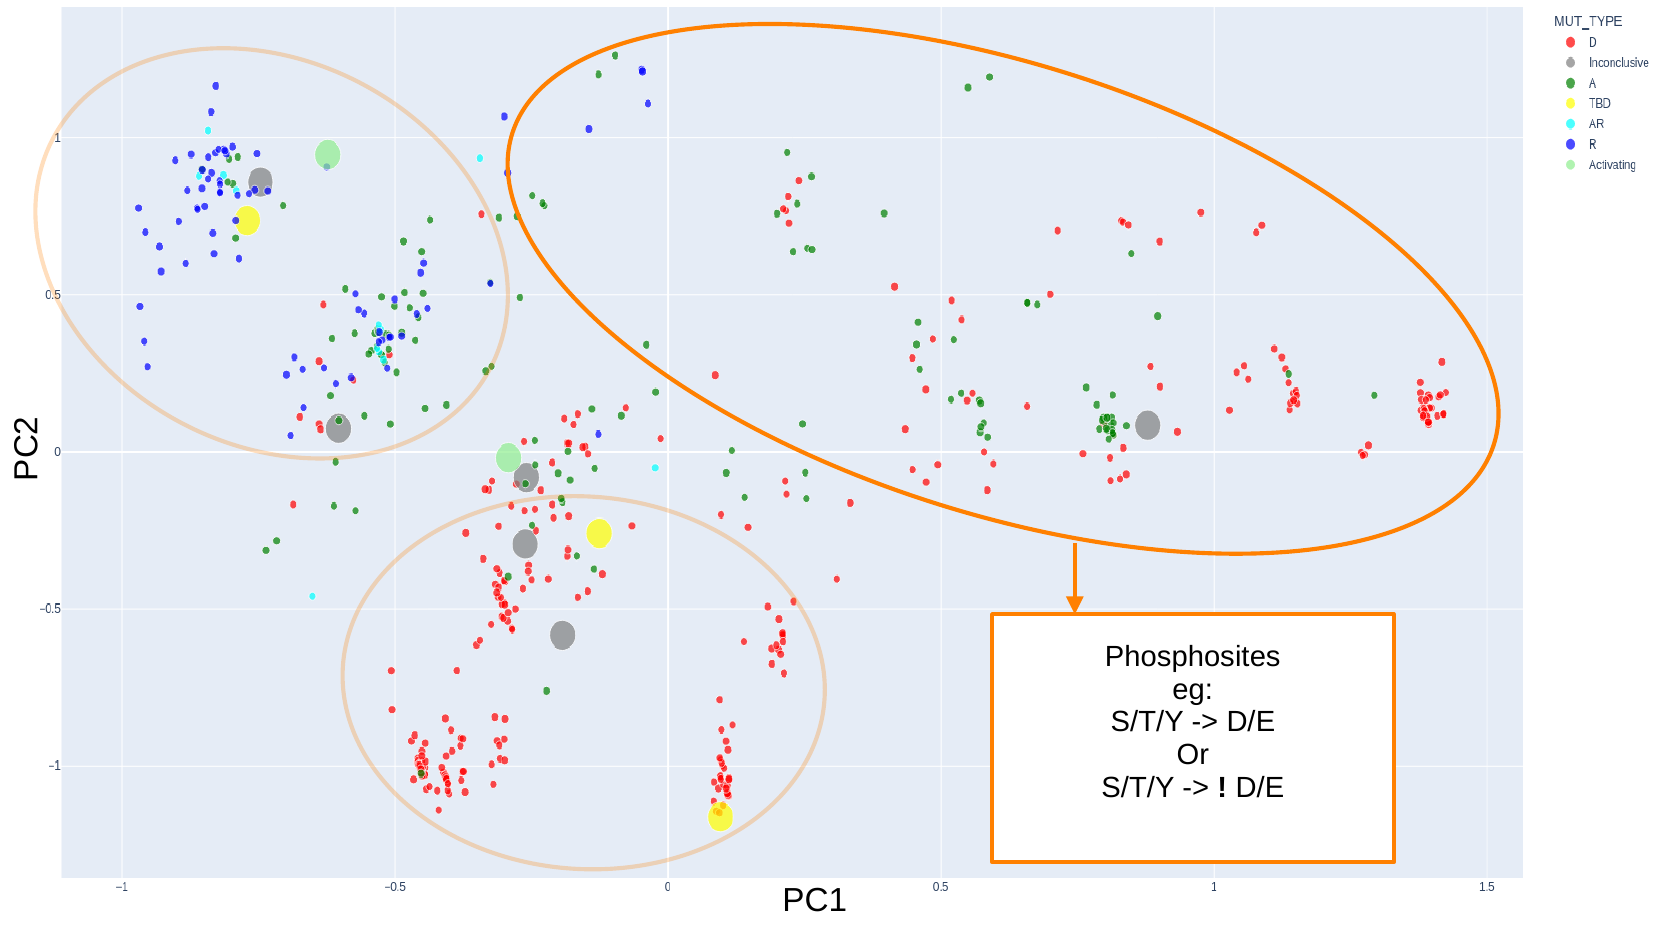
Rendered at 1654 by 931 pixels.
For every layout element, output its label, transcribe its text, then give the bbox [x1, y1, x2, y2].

text_box PC2 [0, 330, 52, 567]
text_box PC1 [696, 874, 934, 926]
text_box Phosphosites eg: S/T/Y -> D/E Or S/T/Y -> ! D/E [992, 614, 1394, 863]
picture [23, 0, 1654, 898]
